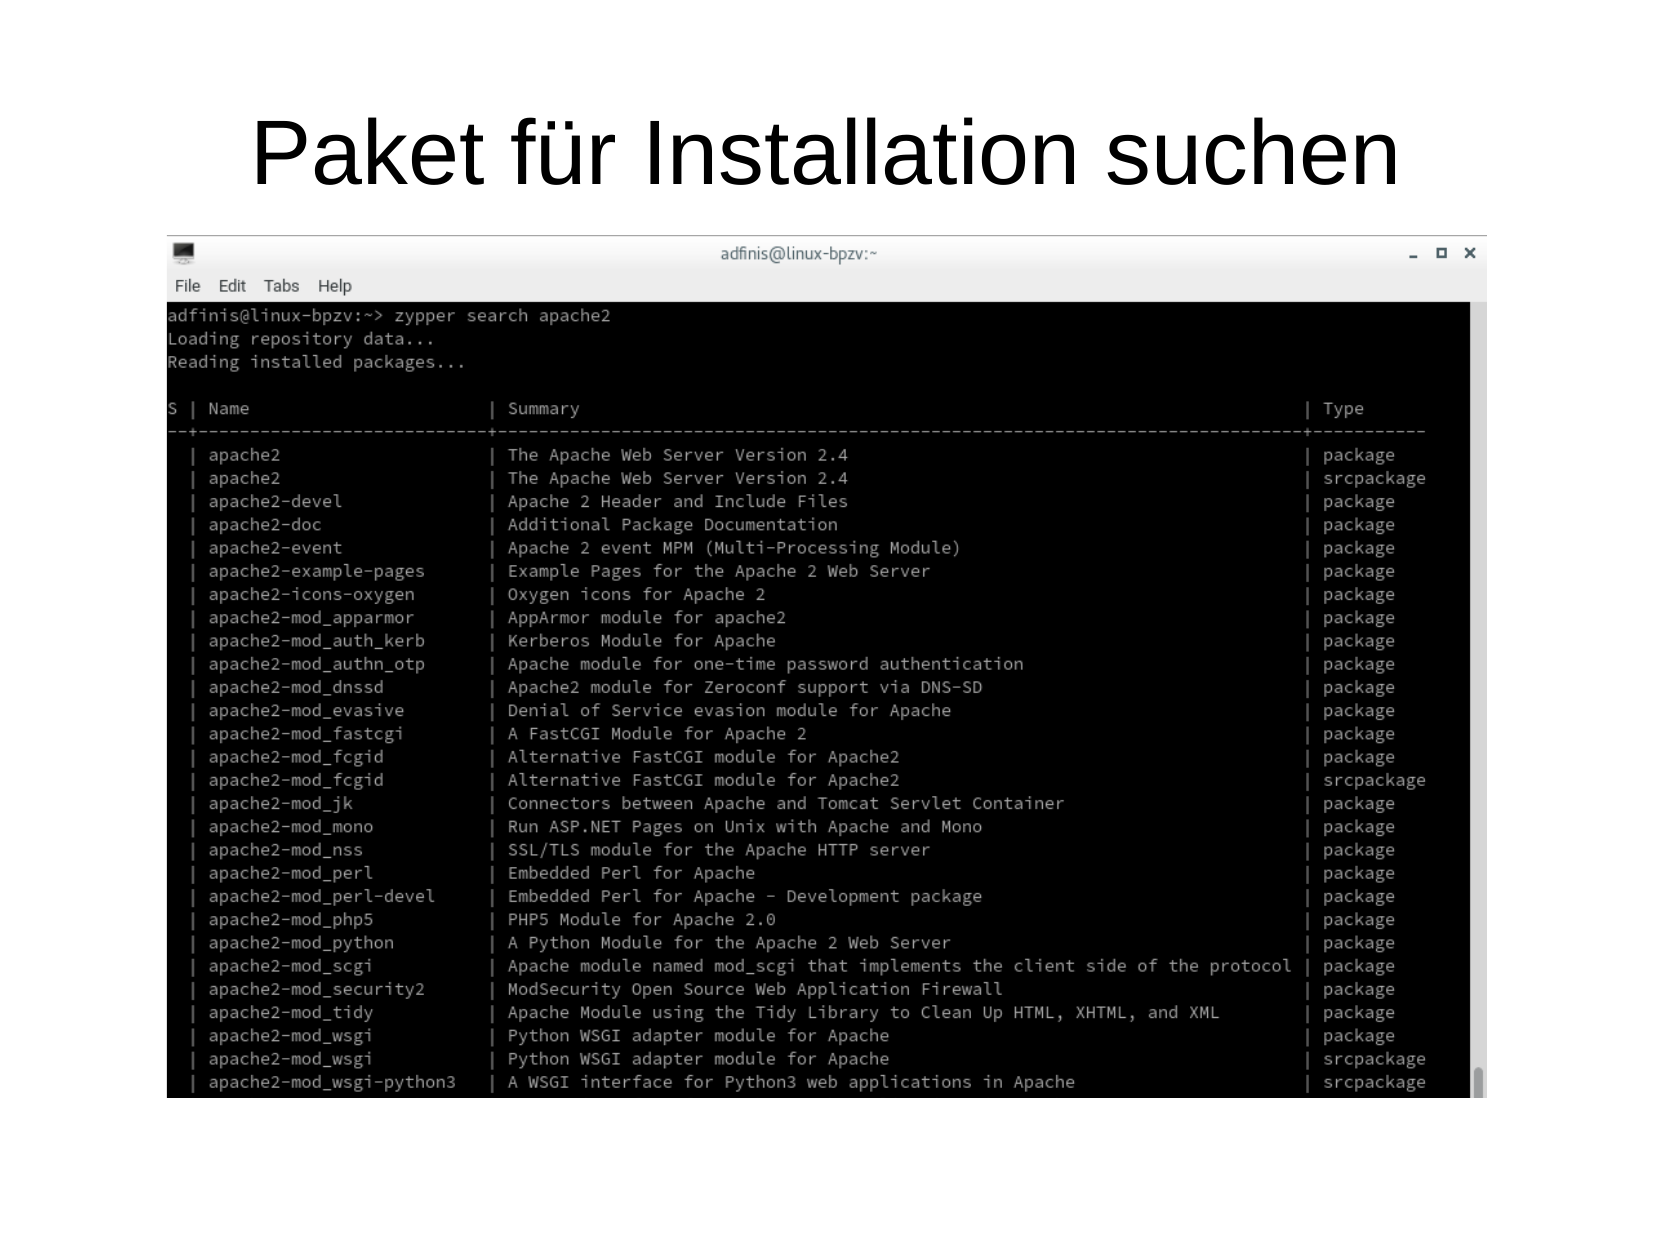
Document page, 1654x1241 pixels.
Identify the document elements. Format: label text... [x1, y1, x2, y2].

picture [166, 235, 1487, 1098]
title Paket für Installation suchen [82, 49, 1571, 257]
